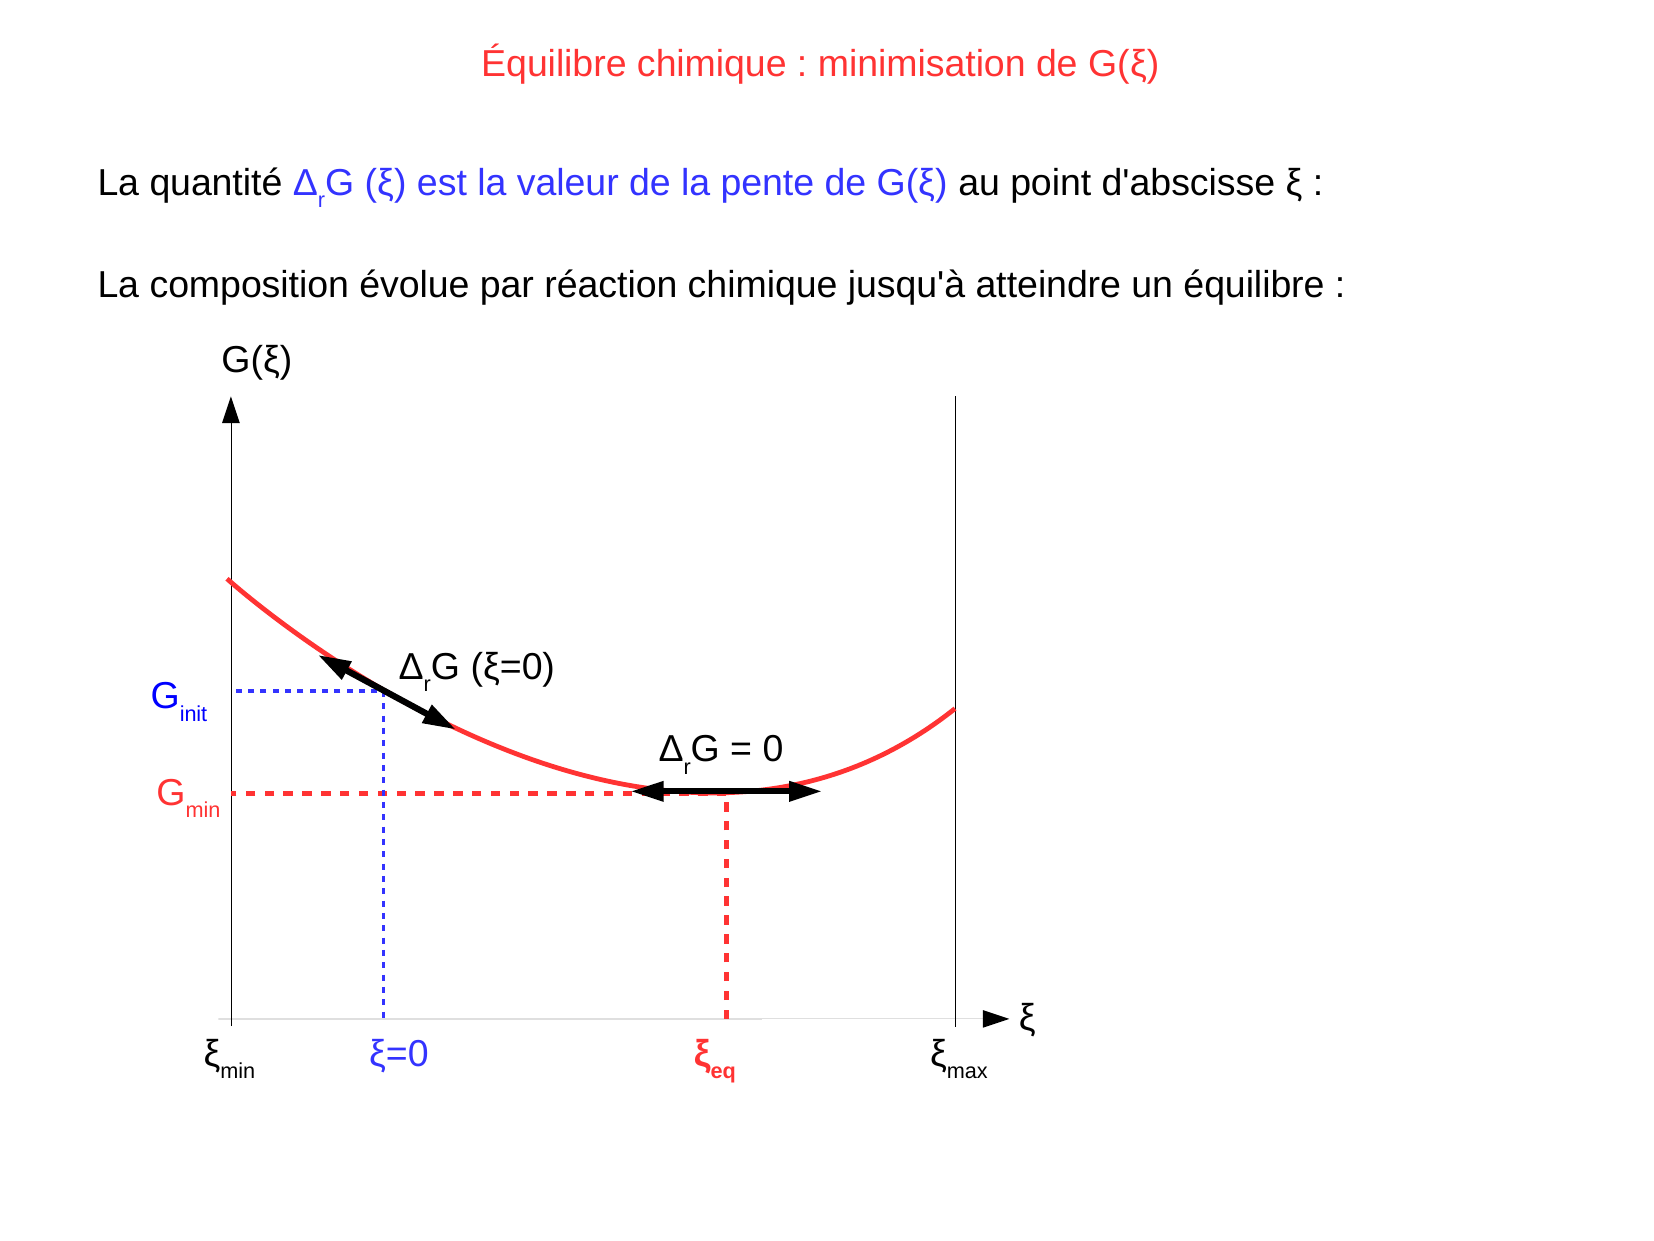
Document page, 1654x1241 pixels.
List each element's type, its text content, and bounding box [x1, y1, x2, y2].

text_box ΔrG = 0 [643, 720, 821, 787]
text_box ξeq [679, 1024, 756, 1105]
text_box ξ [1003, 989, 1063, 1047]
text_box ΔrG (ξ=0) [383, 637, 603, 704]
text_box La composition évolue par réaction chimique jusqu'à atteindre un équilibre : [82, 256, 1371, 313]
text_box Gmin [141, 763, 243, 830]
text_box La quantité ΔrG (ξ) est la valeur de la pente de G(ξ) au point d'abscisse ξ : [82, 153, 1430, 220]
text_box ξmax [915, 1024, 1050, 1105]
text_box G(ξ) [206, 330, 325, 388]
text_box ξmin [188, 1024, 284, 1105]
text_box ξ=0 [354, 1024, 449, 1105]
text_box Équilibre chimique : minimisation de G(ξ) [466, 35, 1188, 95]
text_box Ginit [135, 667, 228, 734]
